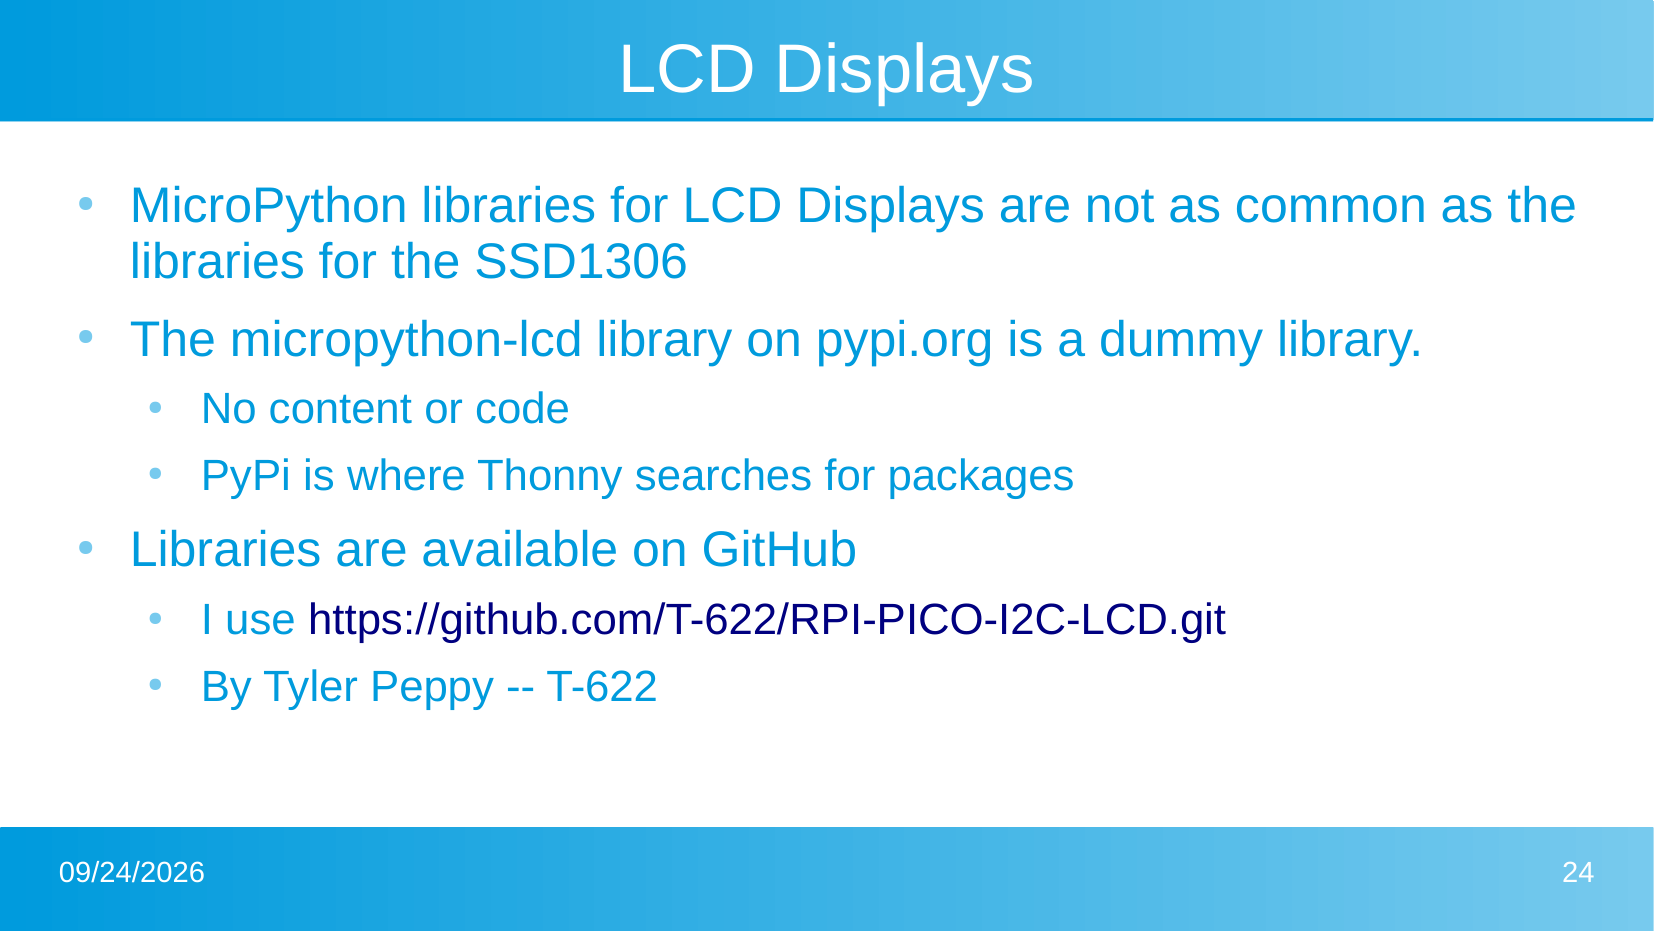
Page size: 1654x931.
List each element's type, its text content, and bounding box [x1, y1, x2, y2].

list MicroPython libraries for LCD Displays are not as common as the libraries for the SSD1306 The micropython-lcd library on pypi.org is a dummy library. No content or code PyPi is where Thonny searches for packages Libraries are available on GitHub I use https://github.com/T-622/RPI-PICO-I2C-LCD.git By Tyler Peppy -- T-622 [59, 177, 1595, 768]
title LCD Displays [59, 29, 1595, 108]
